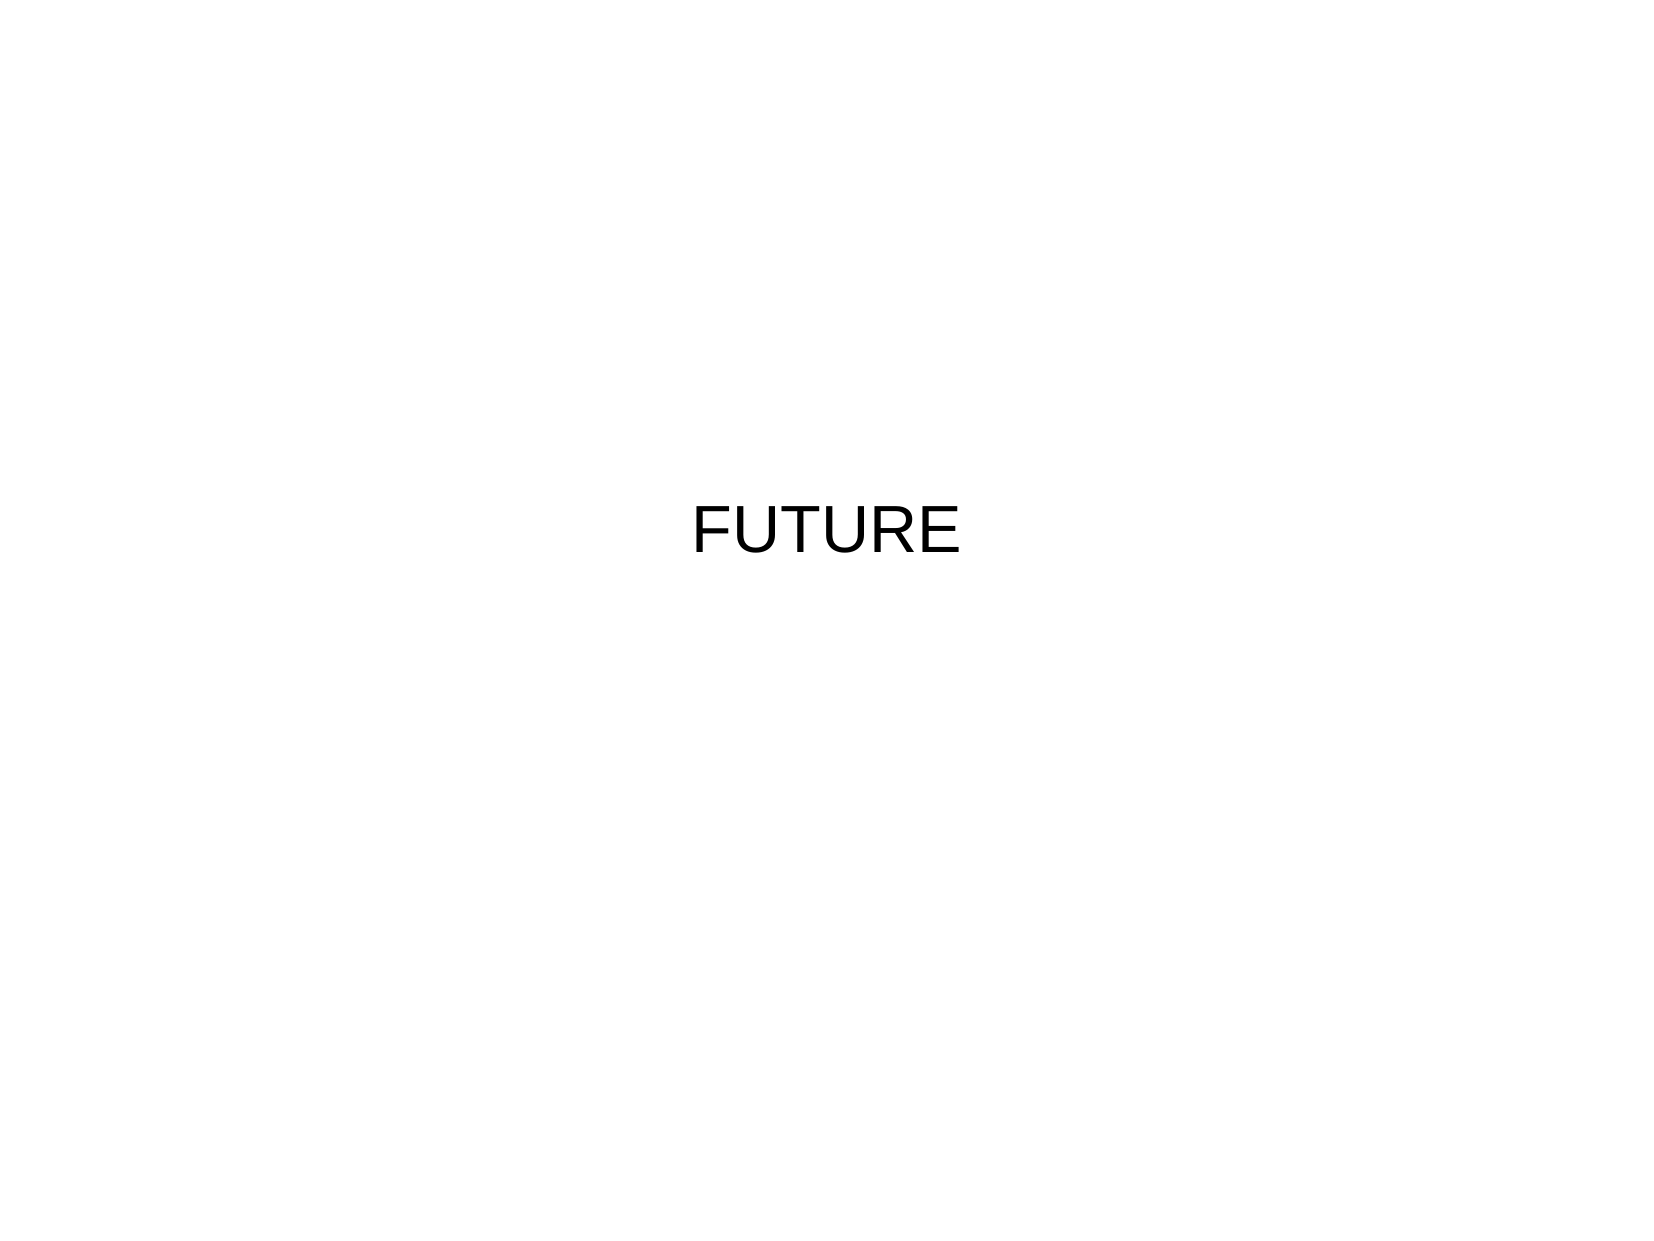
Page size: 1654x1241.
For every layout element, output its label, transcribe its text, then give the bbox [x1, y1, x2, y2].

subtitle FUTURE [82, 49, 1571, 1010]
